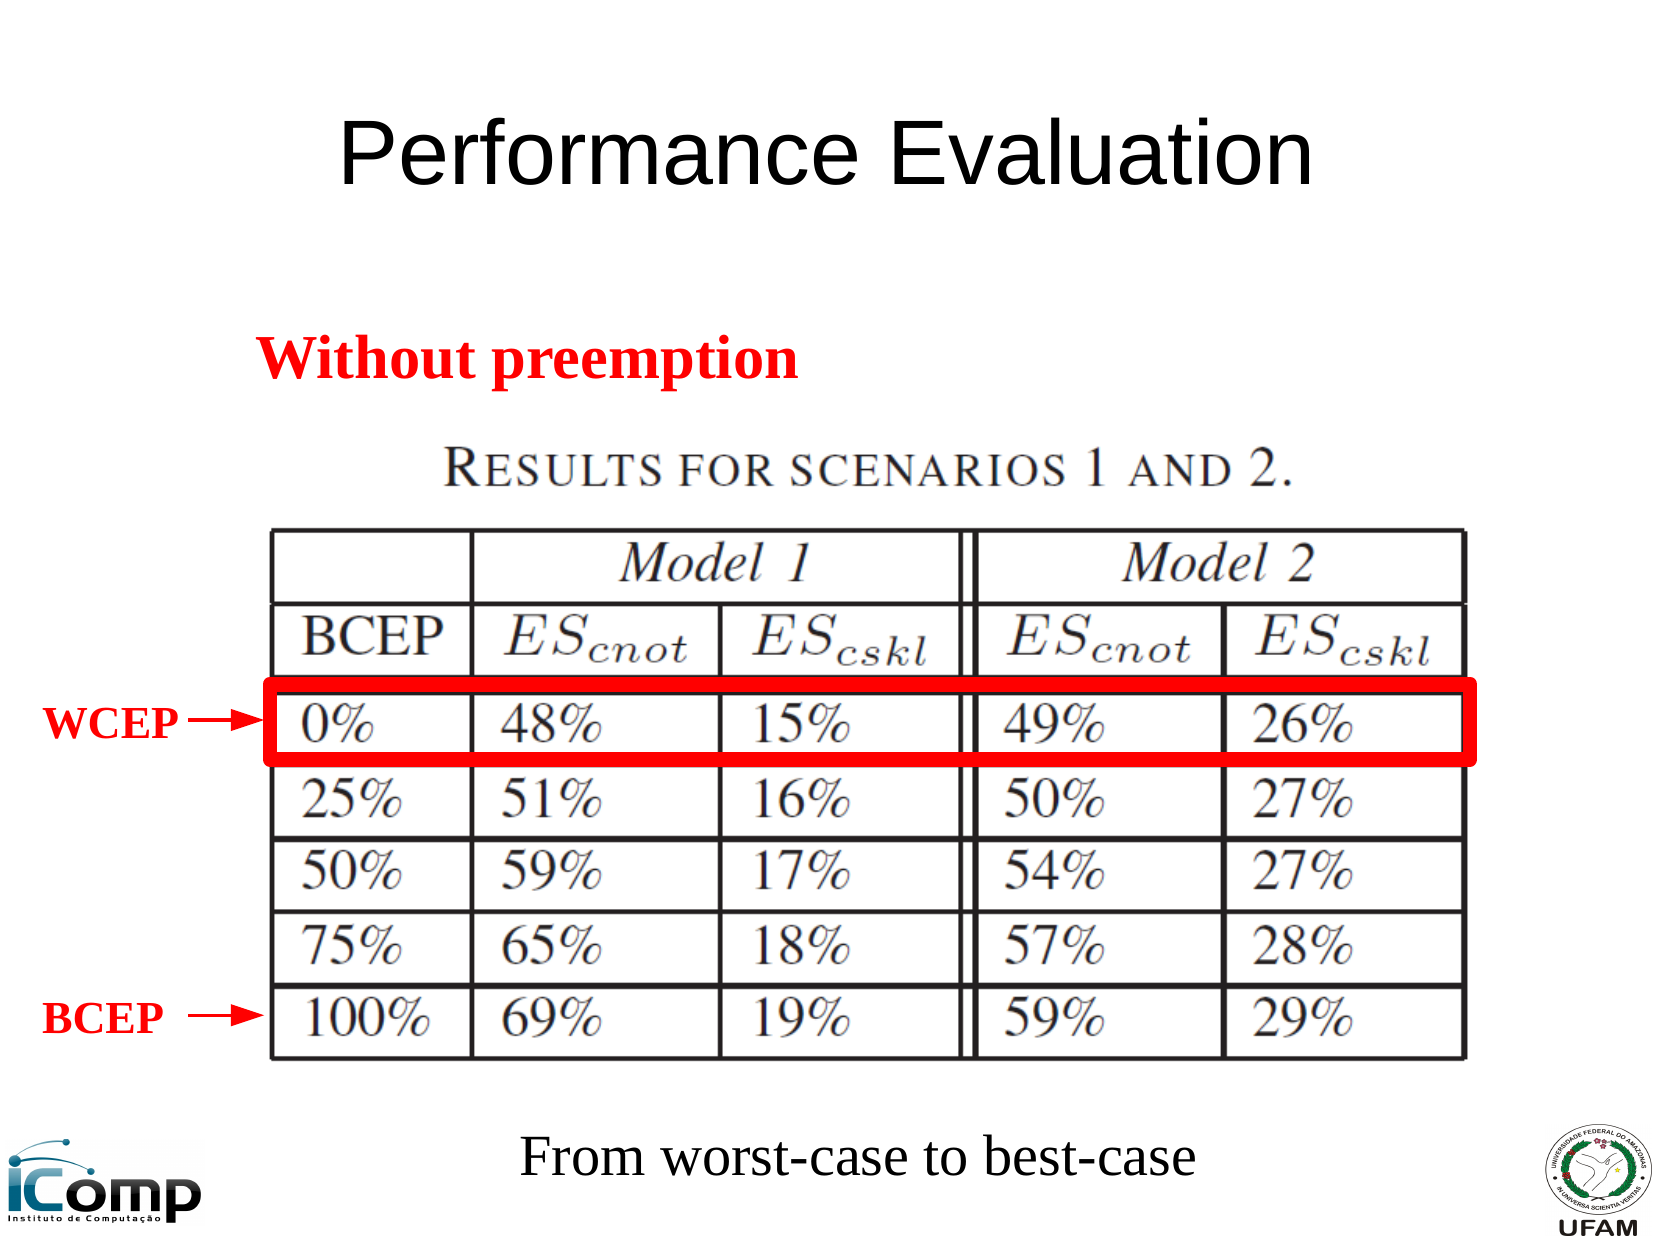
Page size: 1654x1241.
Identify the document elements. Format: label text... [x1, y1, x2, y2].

text_box Without preemption [240, 315, 815, 400]
text_box WCEP [27, 690, 195, 757]
picture [1545, 1124, 1652, 1236]
text_box BCEP [27, 985, 179, 1052]
picture [277, 692, 1463, 752]
title Performance Evaluation [82, 49, 1571, 257]
picture [245, 444, 1488, 1069]
text_box From worst-case to best-case [504, 1116, 1213, 1196]
picture [5, 1139, 205, 1226]
